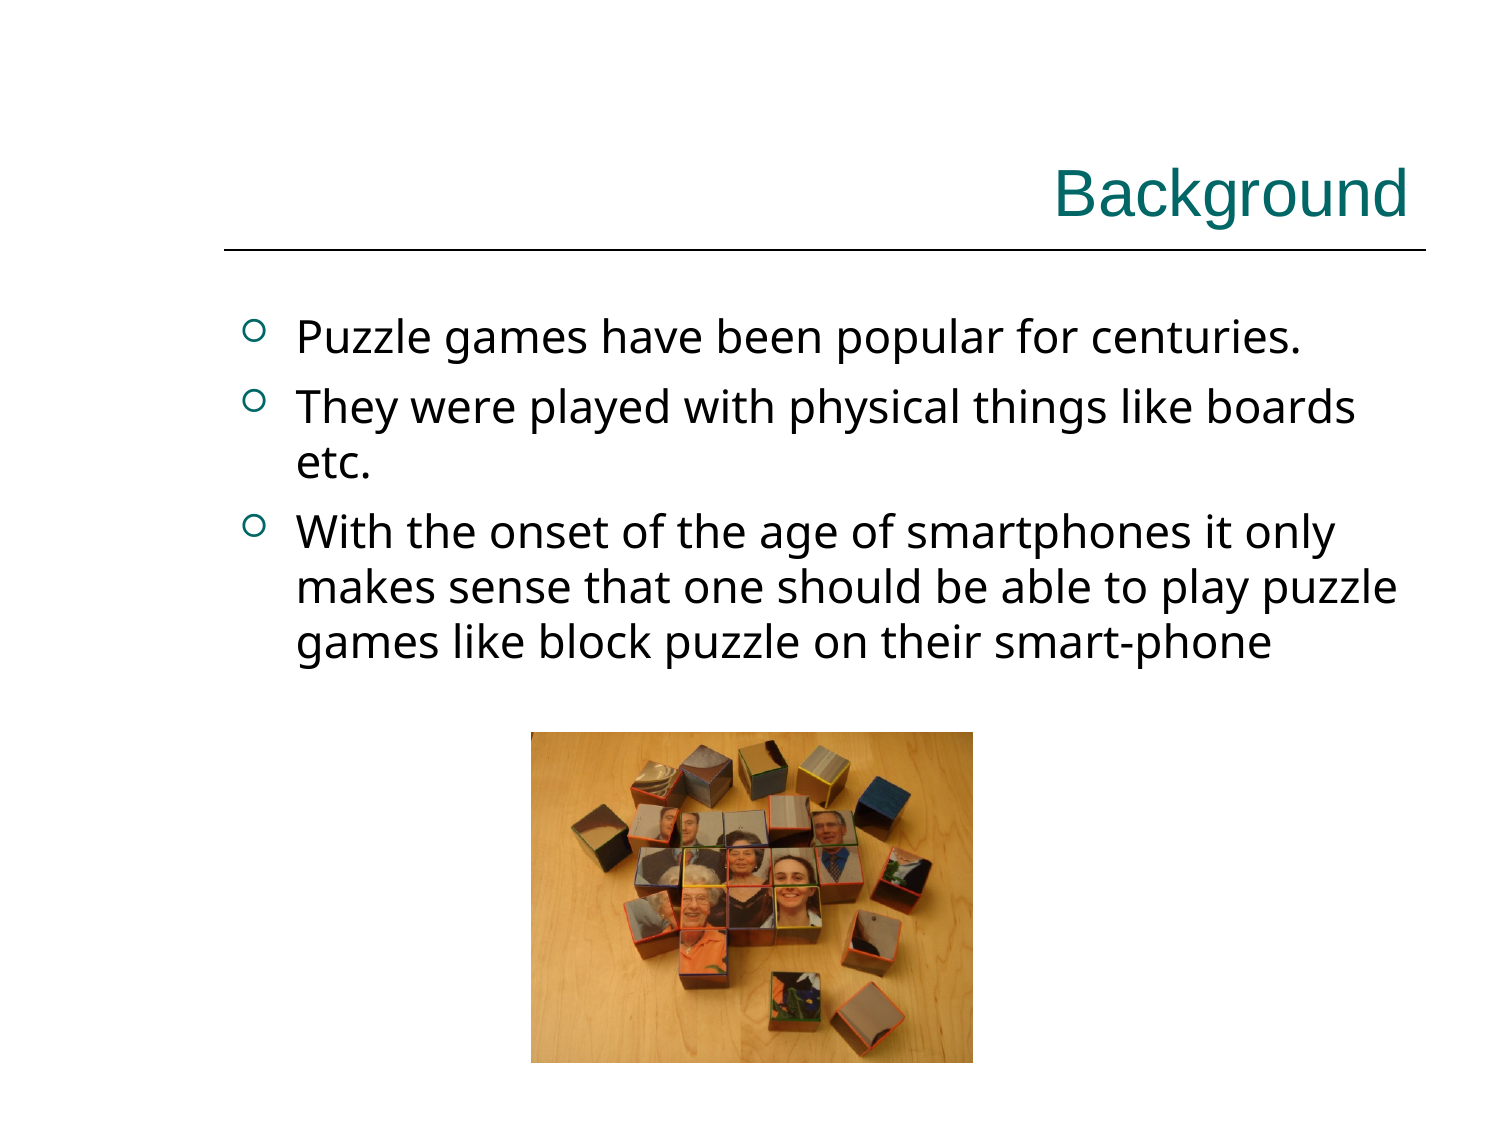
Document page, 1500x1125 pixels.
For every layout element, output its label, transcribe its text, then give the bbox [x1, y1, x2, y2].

text_box Background [224, 49, 1425, 237]
picture [531, 732, 973, 1063]
text_box Puzzle games have been popular for centuries. They were played with physical things like boards etc. With the onset of the age of smartphones it only makes sense that one should be able to play puzzle games like block puzzle on their smart-phone [224, 299, 1425, 709]
